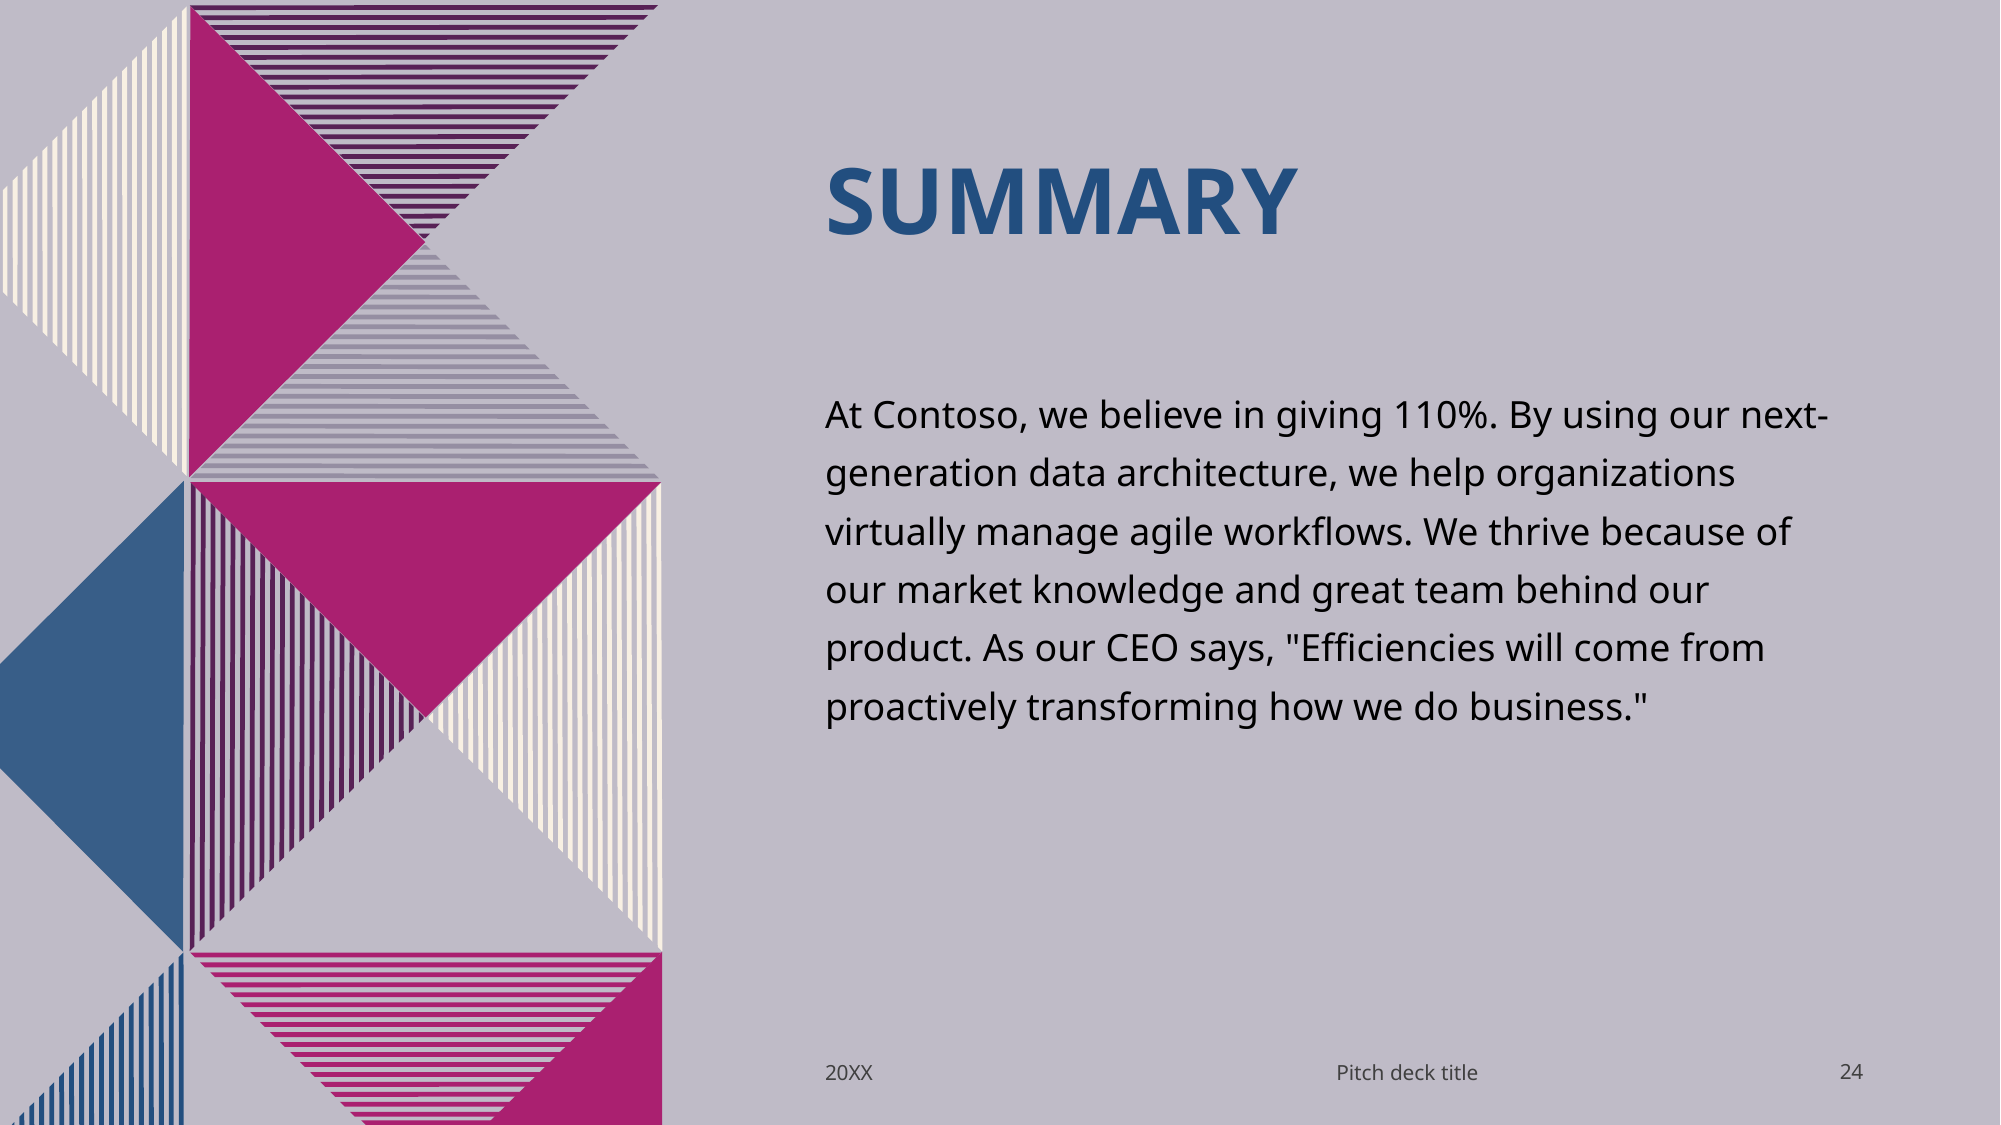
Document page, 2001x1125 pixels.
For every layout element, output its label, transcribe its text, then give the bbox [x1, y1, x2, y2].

text_box [1824, 1042, 1900, 1103]
list At Contoso, we believe in giving 110%. By using our next-generation data architecture, we help organizations virtually manage agile workflows. We thrive because of our market knowledge and great team behind our product. As our CEO says, "Efficiencies will come from proactively transforming how we do business." [810, 369, 1861, 1045]
text_box 20XX [810, 1042, 991, 1103]
title SUMMARY [810, 147, 1861, 365]
text_box Pitch deck title [1219, 1041, 1595, 1102]
